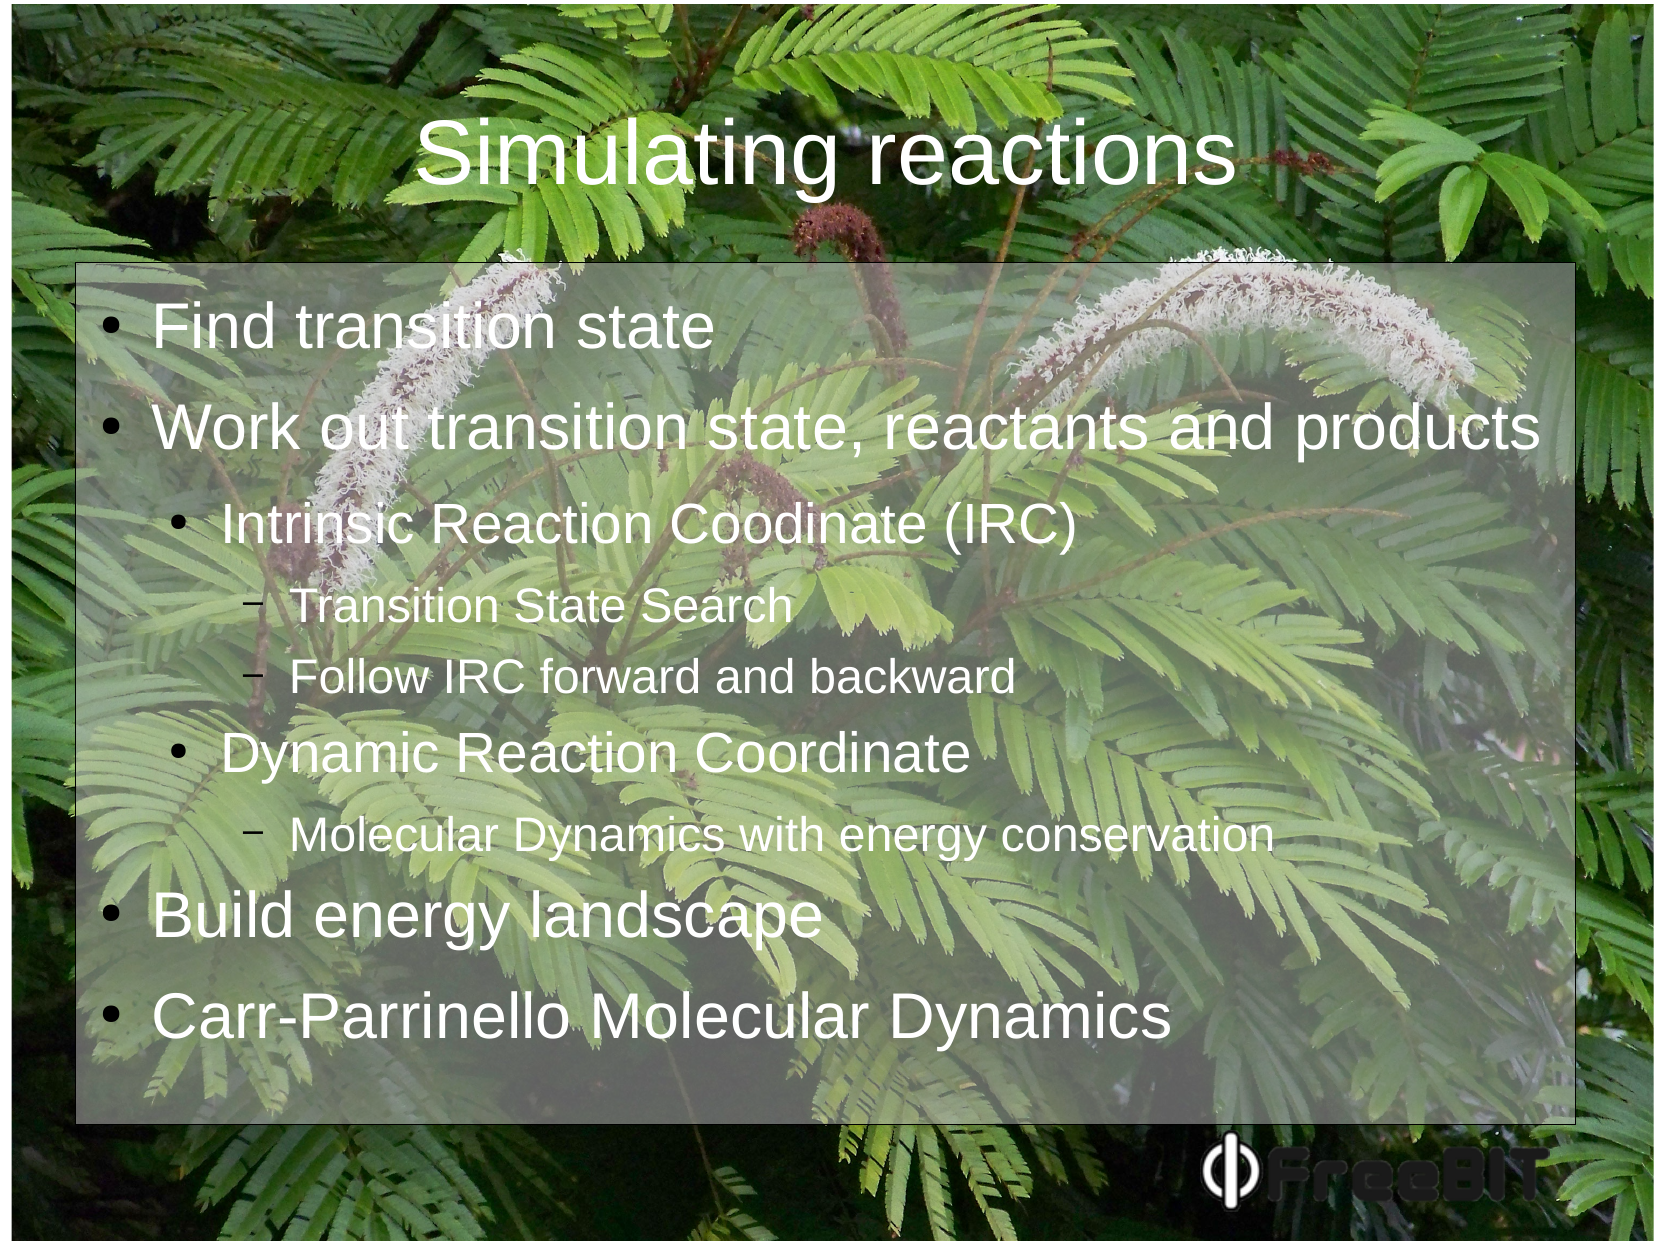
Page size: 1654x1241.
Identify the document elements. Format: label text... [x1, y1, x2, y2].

list Find transition state Work out transition state, reactants and products Intrinsic Reaction Coodinate (IRC) Transition State Search Follow IRC forward and backward Dynamic Reaction Coordinate Molecular Dynamics with energy conservation Build energy landscape Carr-Parrinello Molecular Dynamics [82, 290, 1571, 1109]
title Simulating reactions [82, 49, 1571, 257]
picture [11, 4, 1654, 1241]
